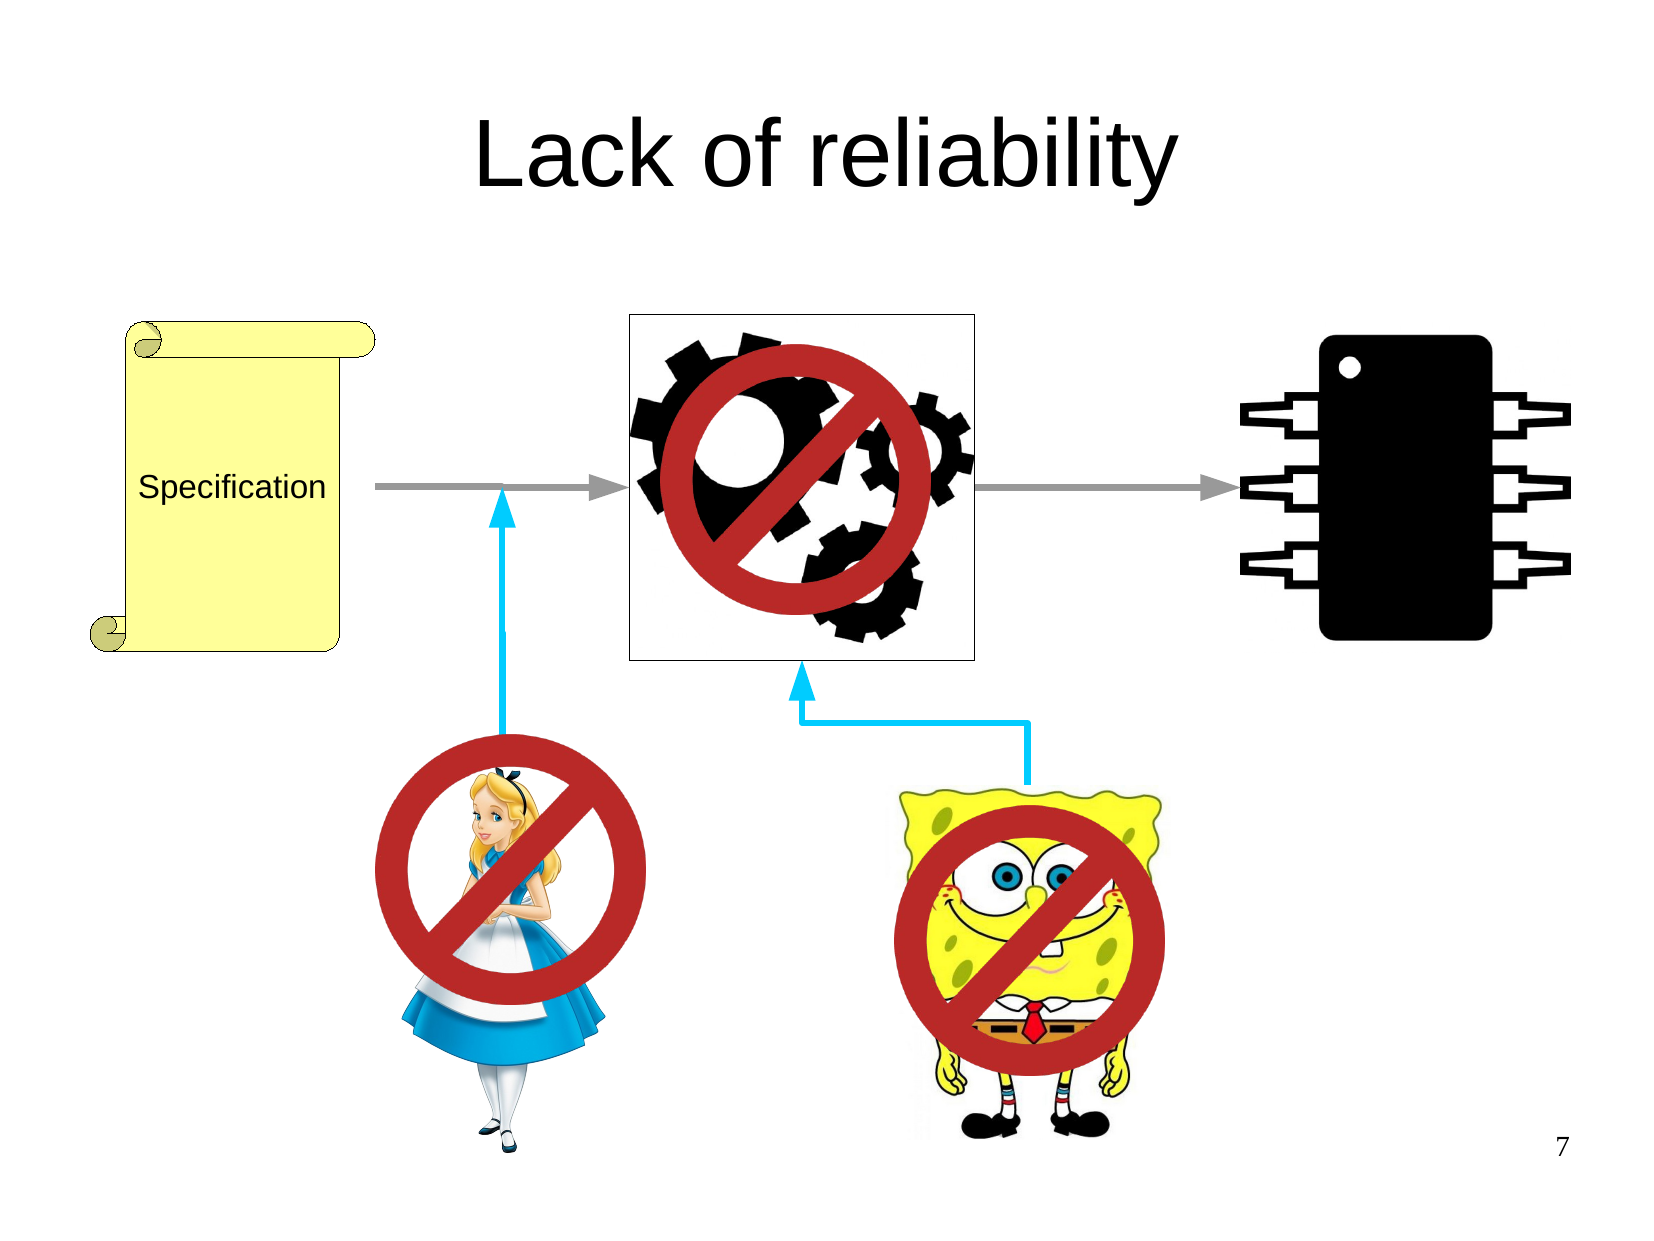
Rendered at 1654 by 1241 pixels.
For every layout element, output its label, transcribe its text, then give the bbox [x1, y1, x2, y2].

picture [629, 314, 975, 661]
picture [375, 734, 646, 1157]
text_box Specification [112, 321, 340, 652]
picture [885, 785, 1171, 1141]
text_box Specification [147, 321, 376, 358]
title Lack of reliability [82, 49, 1571, 257]
picture [1240, 322, 1571, 653]
